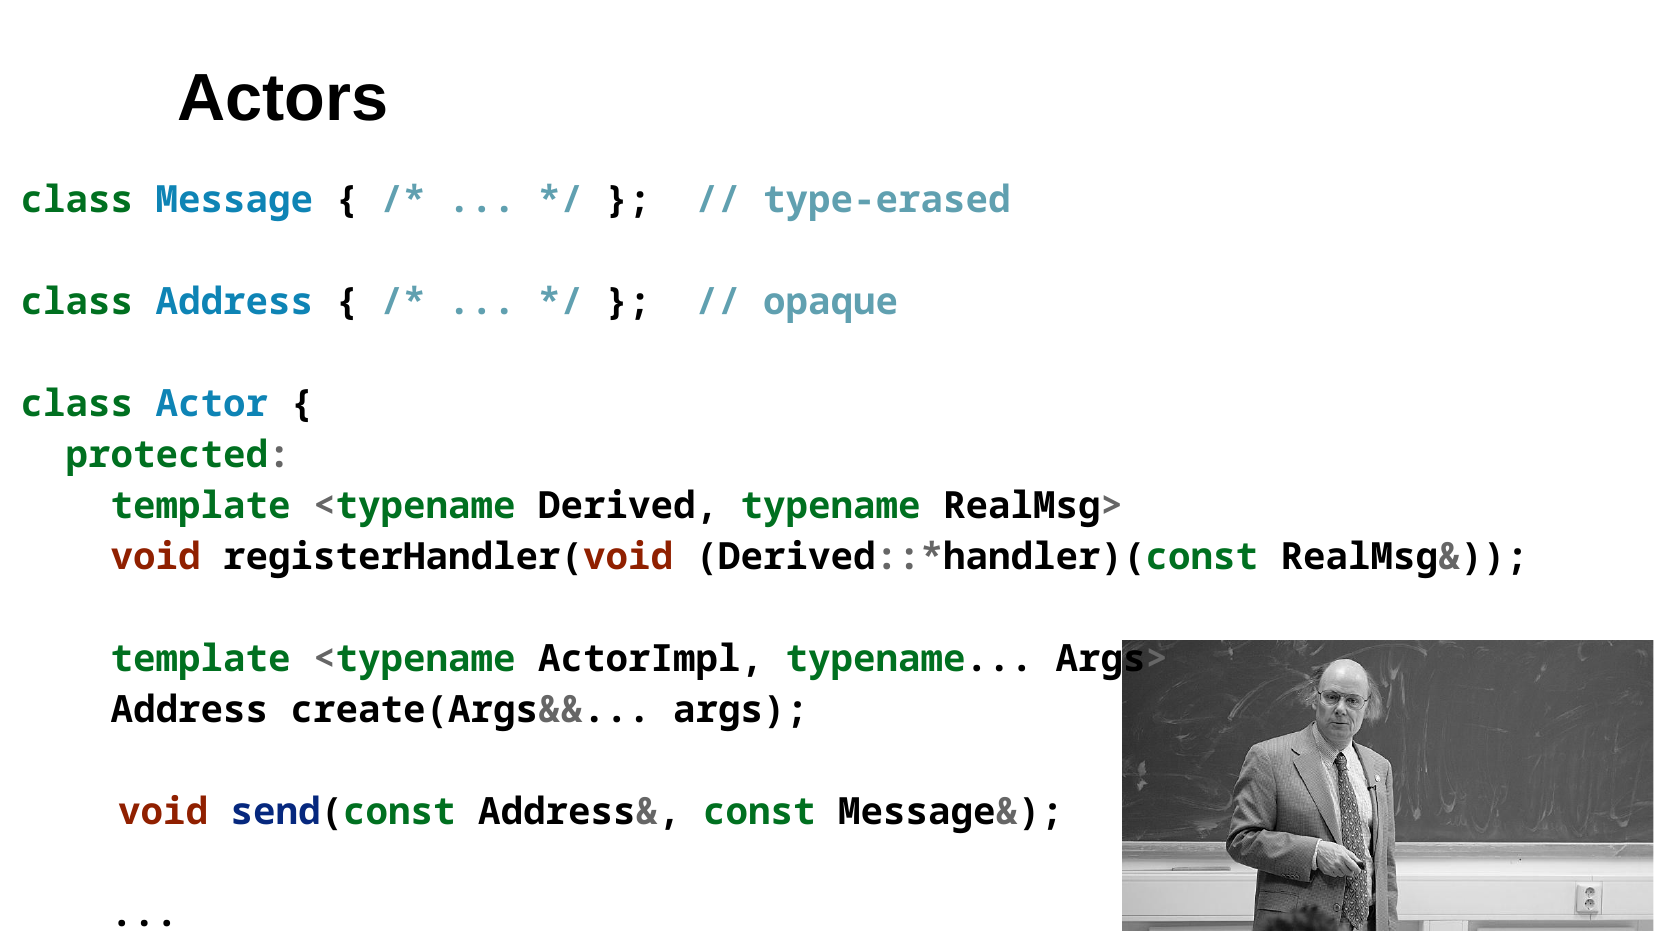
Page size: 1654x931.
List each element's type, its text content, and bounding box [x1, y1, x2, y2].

picture [1122, 900, 1654, 931]
text_box class Message { /* ... */ }; // type-erased class Address { /* ... */ }; // opaque class Actor { protected: template <typename Derived, typename RealMsg> void registerHandler(void (Derived::*handler)(const RealMsg&)); template <typename ActorImpl, typename... Args> Address create(Args&&... args); void send(const Address&, const Message&); ... [5, 164, 1654, 900]
list Actors [106, 60, 421, 151]
